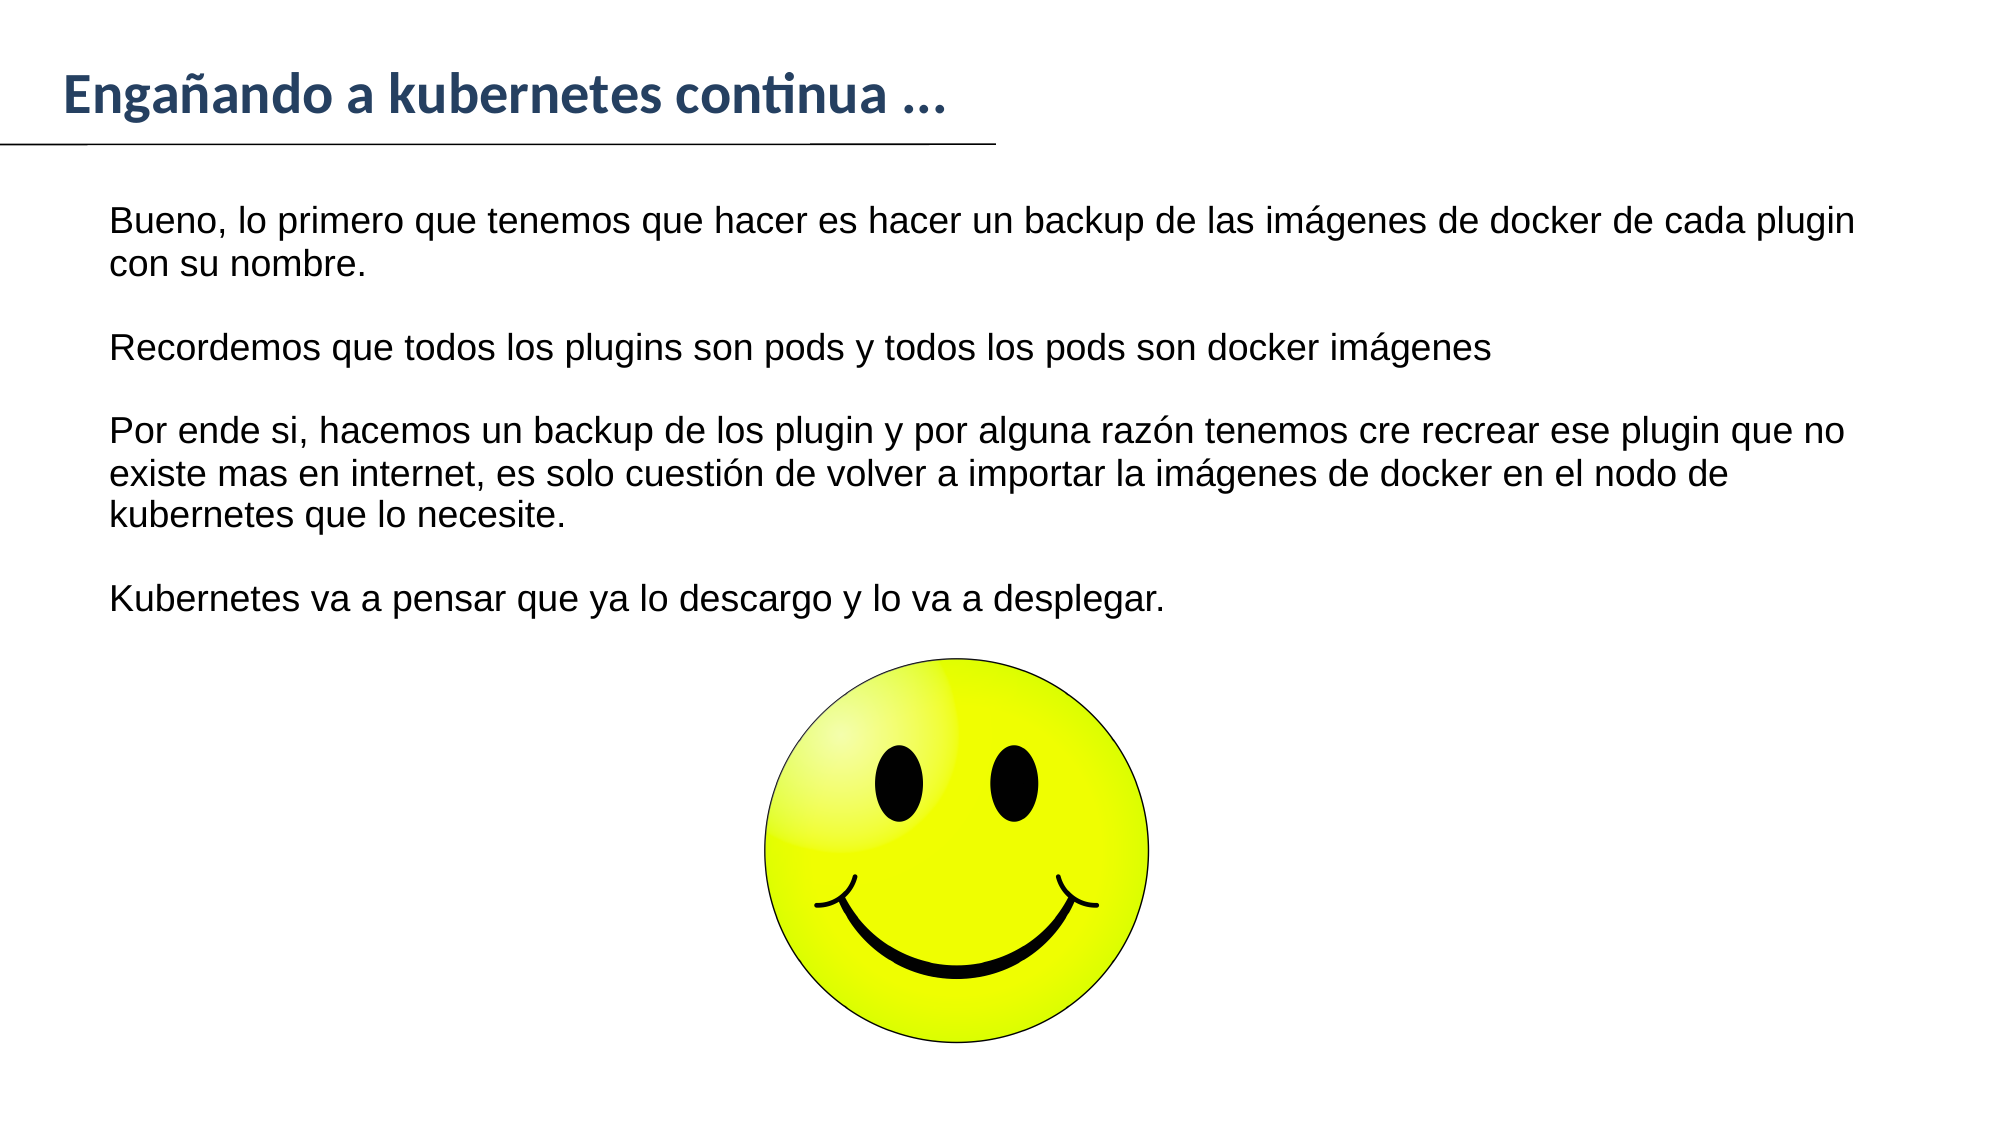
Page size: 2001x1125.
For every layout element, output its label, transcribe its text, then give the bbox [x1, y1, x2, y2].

text_box Engañando a kubernetes continua ... [49, 47, 1477, 133]
picture [755, 649, 1158, 1052]
text_box Bueno, lo primero que tenemos que hacer es hacer un backup de las imágenes de docker de cada plugin con su nombre. Recordemos que todos los plugins son pods y todos los pods son docker imágenes Por ende si, hacemos un backup de los plugin y por alguna razón tenemos cre recrear ese plugin que no existe mas en internet, es solo cuestión de volver a importar la imágenes de docker en el nodo de kubernetes que lo necesite. Kubernetes va a pensar que ya lo descargo y lo va a desplegar. [94, 192, 1902, 712]
